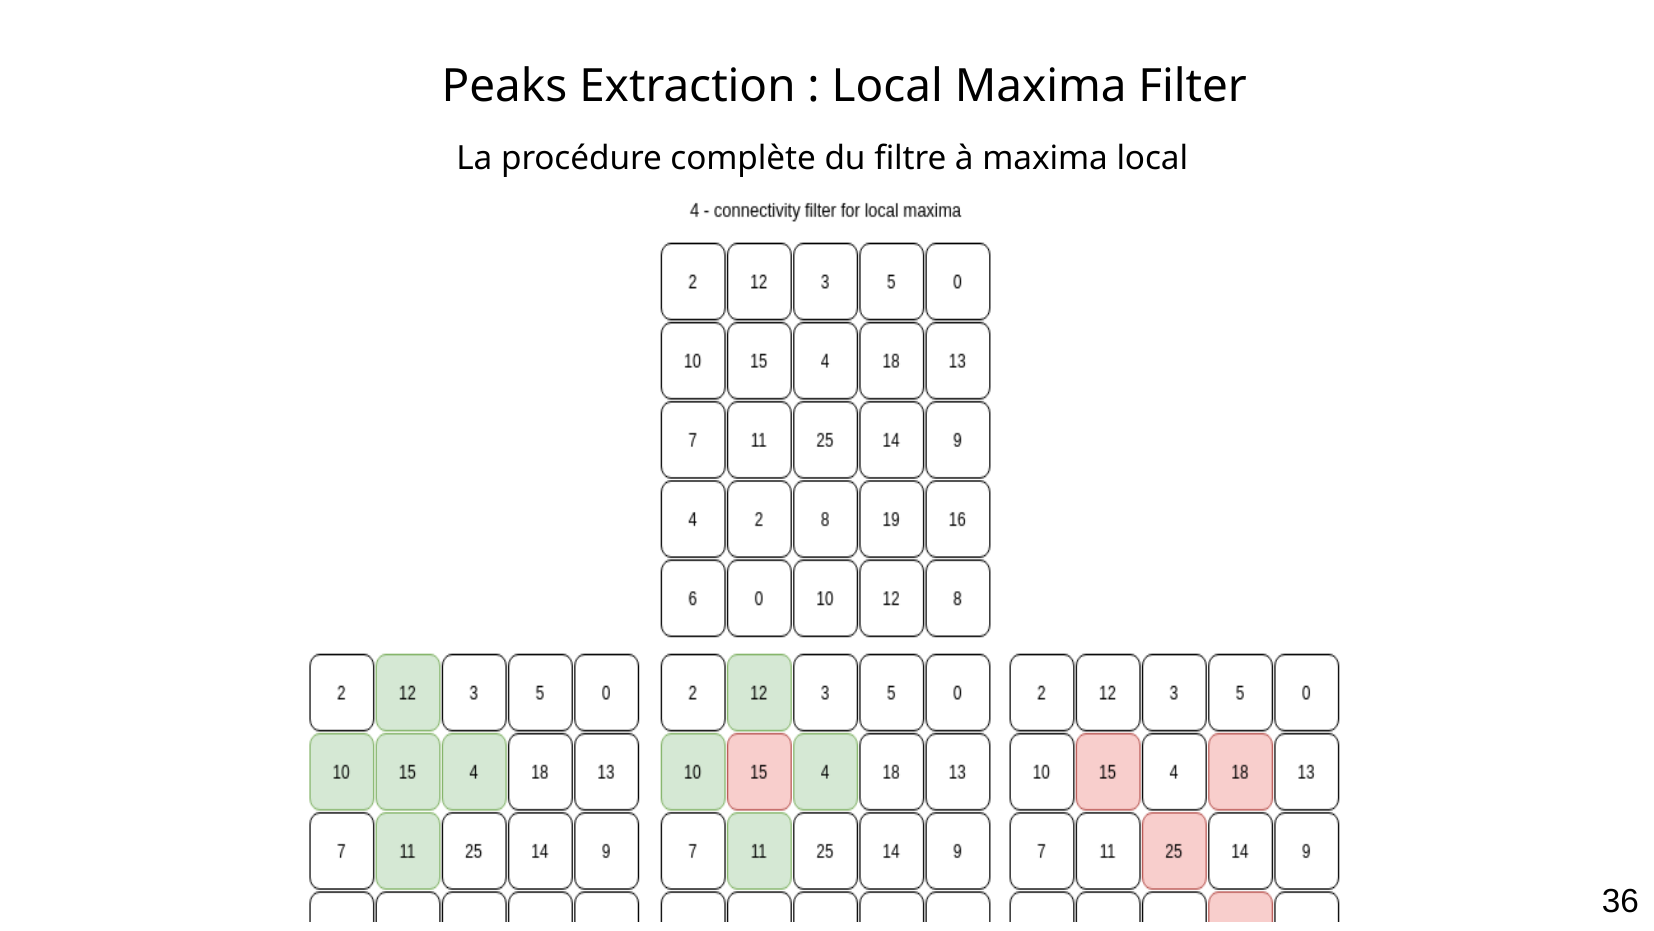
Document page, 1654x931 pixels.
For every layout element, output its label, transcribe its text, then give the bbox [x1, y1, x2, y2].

text_box Peaks Extraction : Local Maxima Filter [242, 45, 1411, 126]
picture [293, 188, 1361, 922]
text_box <number> [1024, 874, 1654, 931]
text_box La procédure complète du filtre à maxima local [132, 126, 1513, 188]
